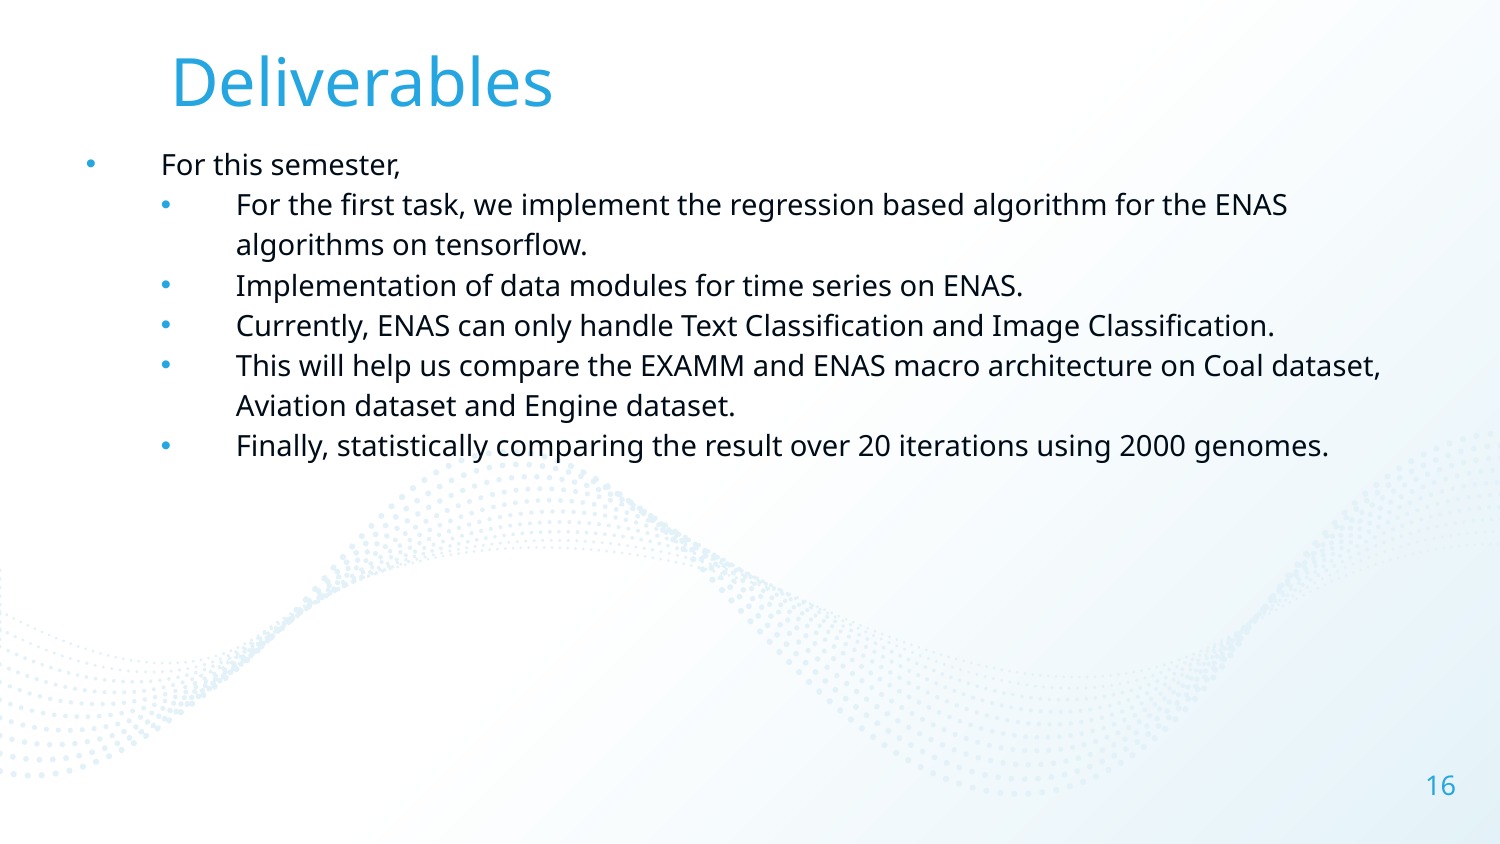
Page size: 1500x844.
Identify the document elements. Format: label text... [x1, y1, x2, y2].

slide_number <number> [1366, 754, 1457, 819]
list For this semester, For the first task, we implement the regression based algorithm for the ENAS algorithms on tensorflow. Implementation of data modules for time series on ENAS. Currently, ENAS can only handle Text Classification and Image Classification. This will help us compare the EXAMM and ENAS macro architecture on Coal dataset, Aviation dataset and Engine dataset. Finally, statistically comparing the result over 20 iterations using 2000 genomes. [85, 141, 1412, 508]
title Deliverables [170, 56, 1330, 122]
